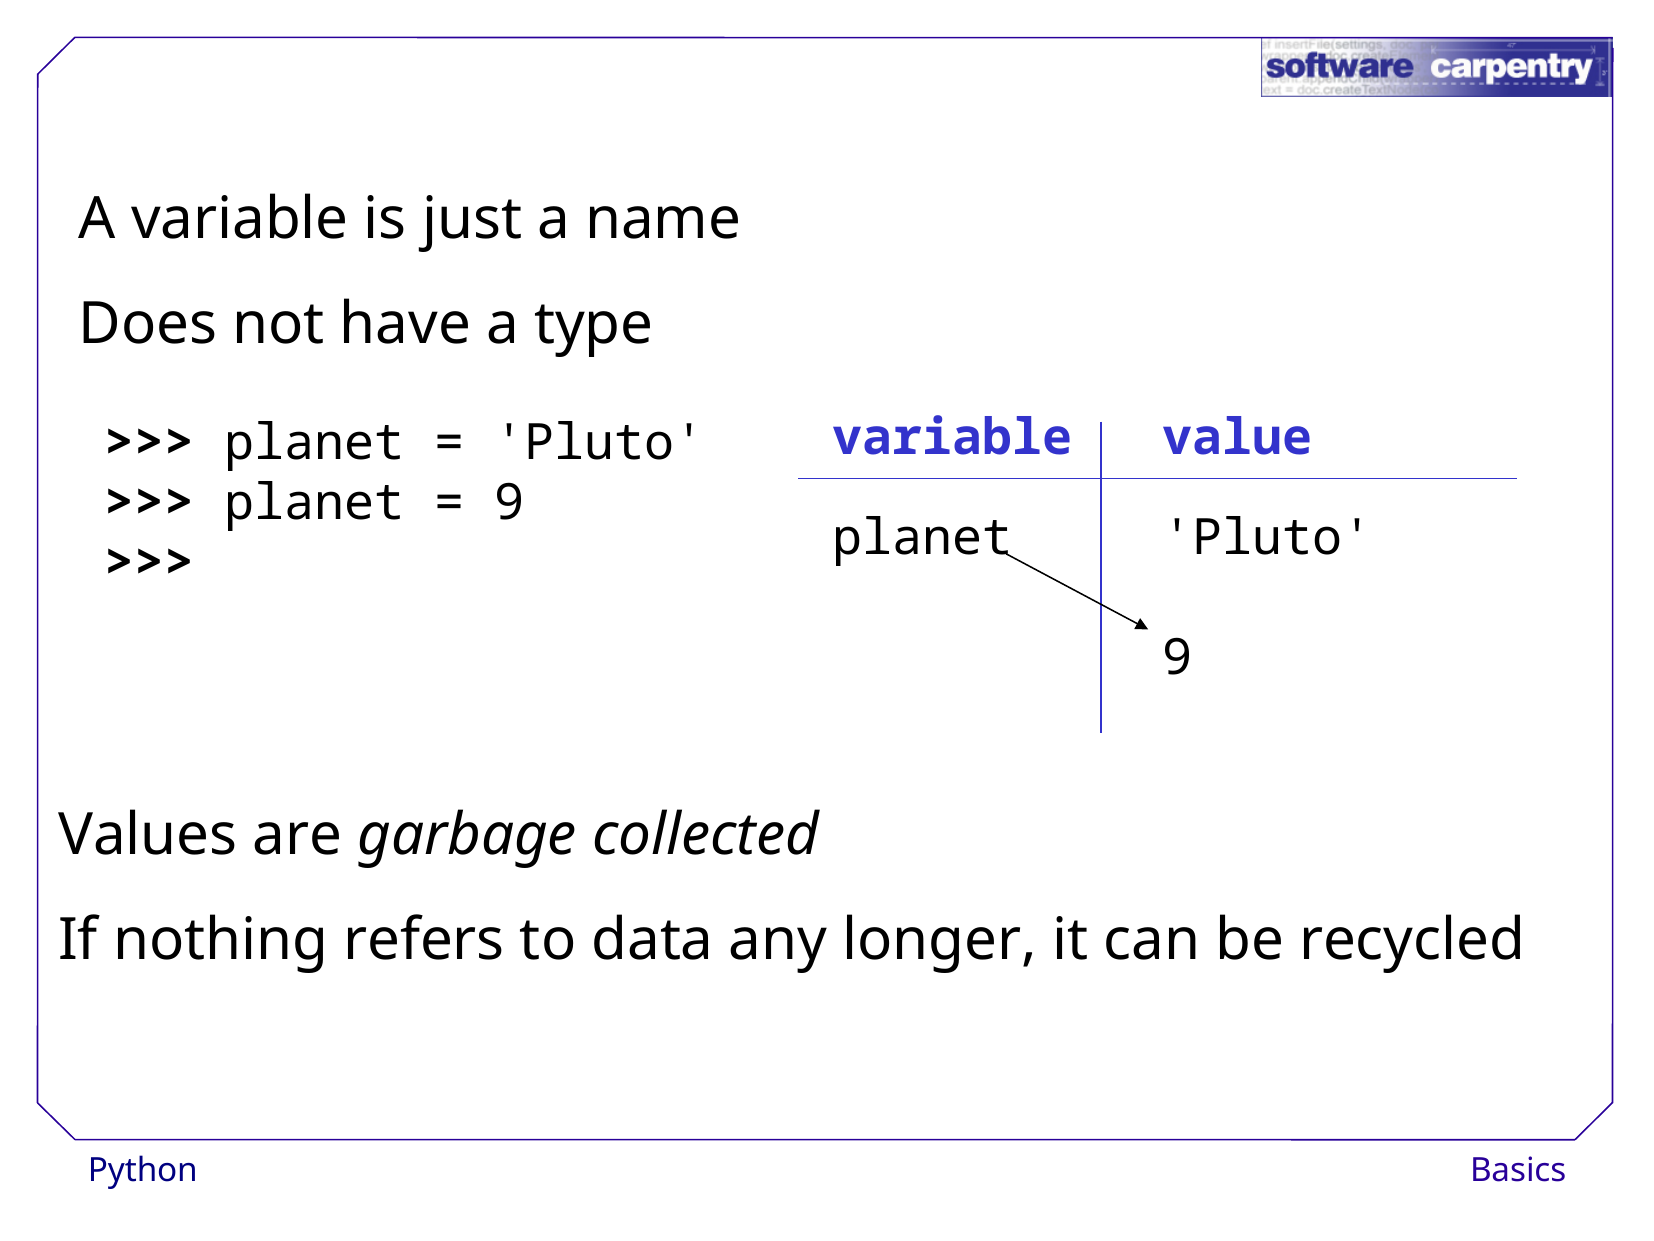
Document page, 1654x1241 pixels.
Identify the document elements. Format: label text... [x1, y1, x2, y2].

text_box Values are garbage collected If nothing refers to data any longer, it can be recycled [43, 753, 1654, 979]
picture [1261, 39, 1613, 97]
text_box planet [817, 497, 1083, 753]
text_box 'Pluto' 9 [1148, 497, 1413, 753]
text_box value [1148, 402, 1413, 479]
text_box A variable is just a name Does not have a type [63, 137, 907, 364]
text_box >>> planet = 'Pluto' >>> planet = 9 >>> [89, 402, 657, 753]
text_box variable [817, 402, 1083, 479]
